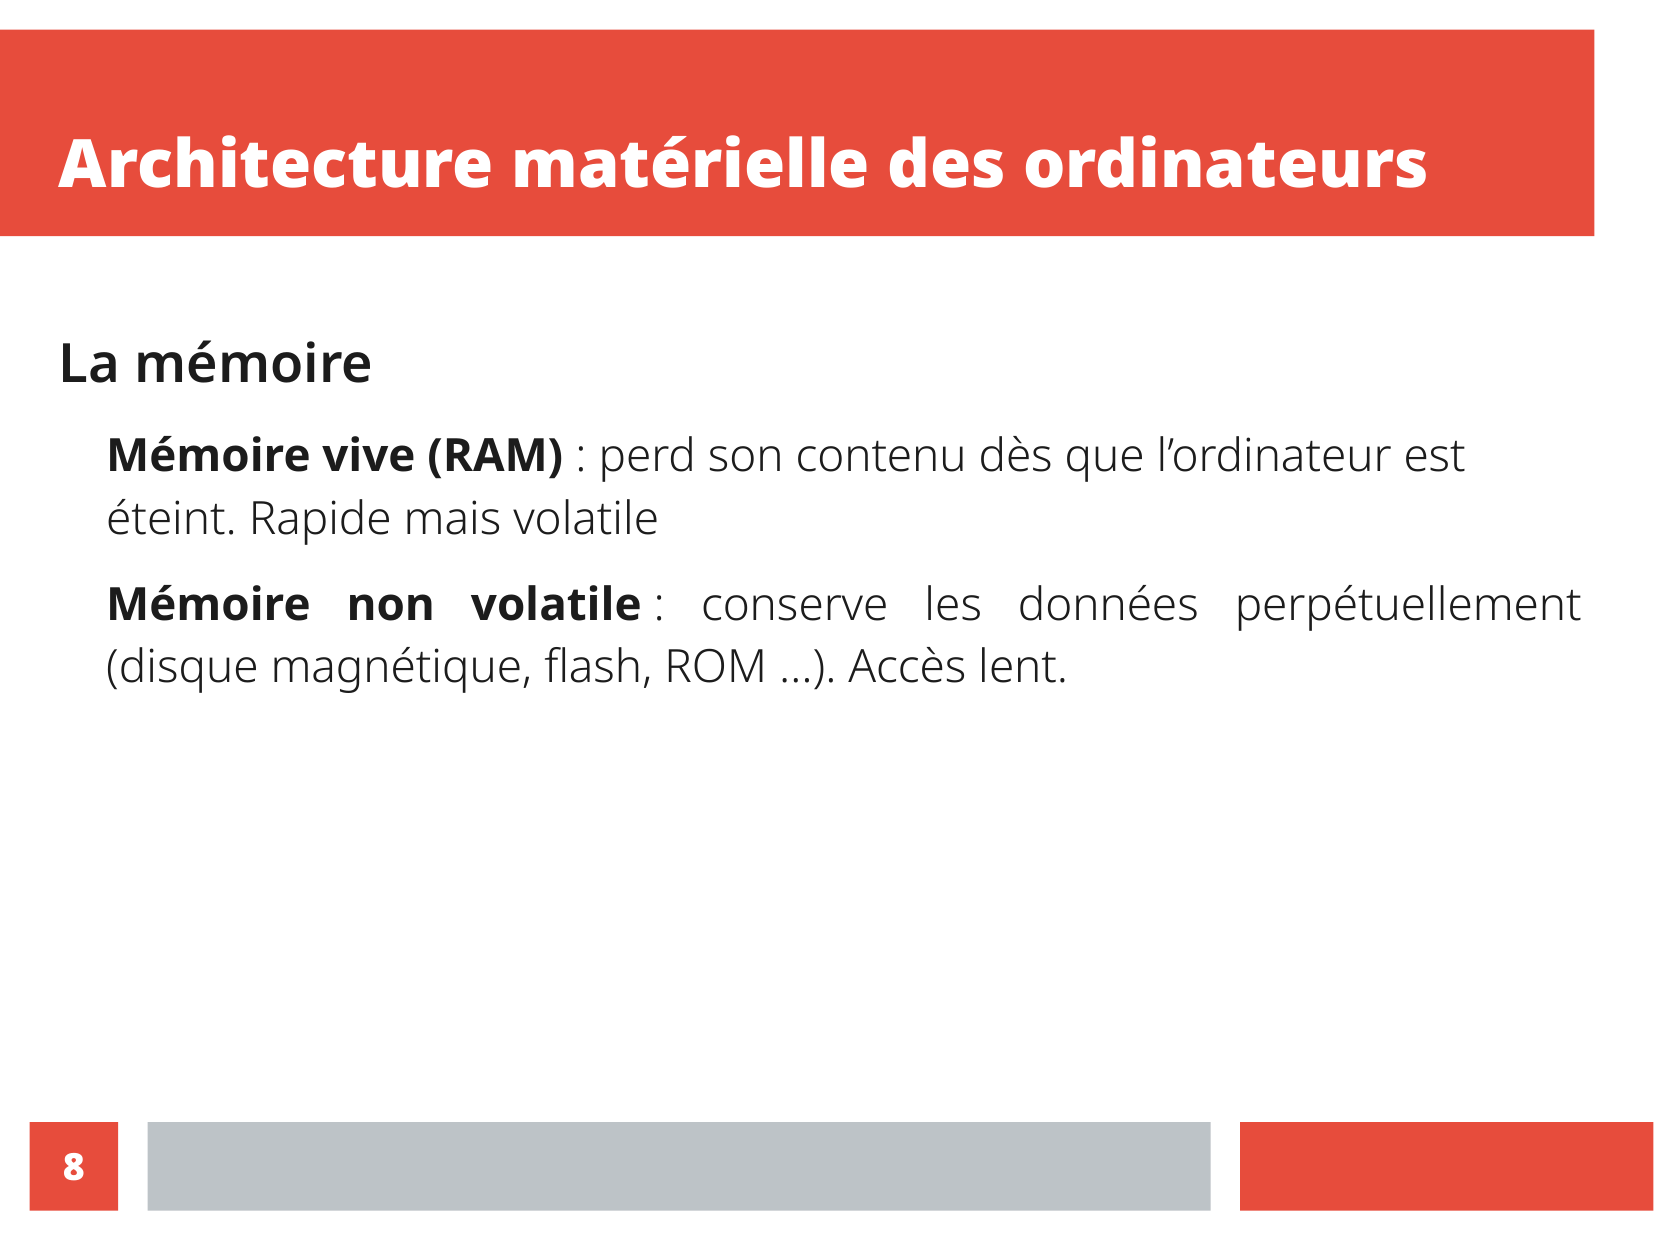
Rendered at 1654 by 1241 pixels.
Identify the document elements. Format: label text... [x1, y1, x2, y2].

title Architecture matérielle des ordinateurs [59, 59, 1595, 207]
list La mémoire Mémoire vive (RAM) : perd son contenu dès que l’ordinateur est éteint. Rapide mais volatile Mémoire non volatile : conserve les données perpétuellement (disque magnétique, flash, ROM …). Accès lent. [59, 324, 1583, 1093]
